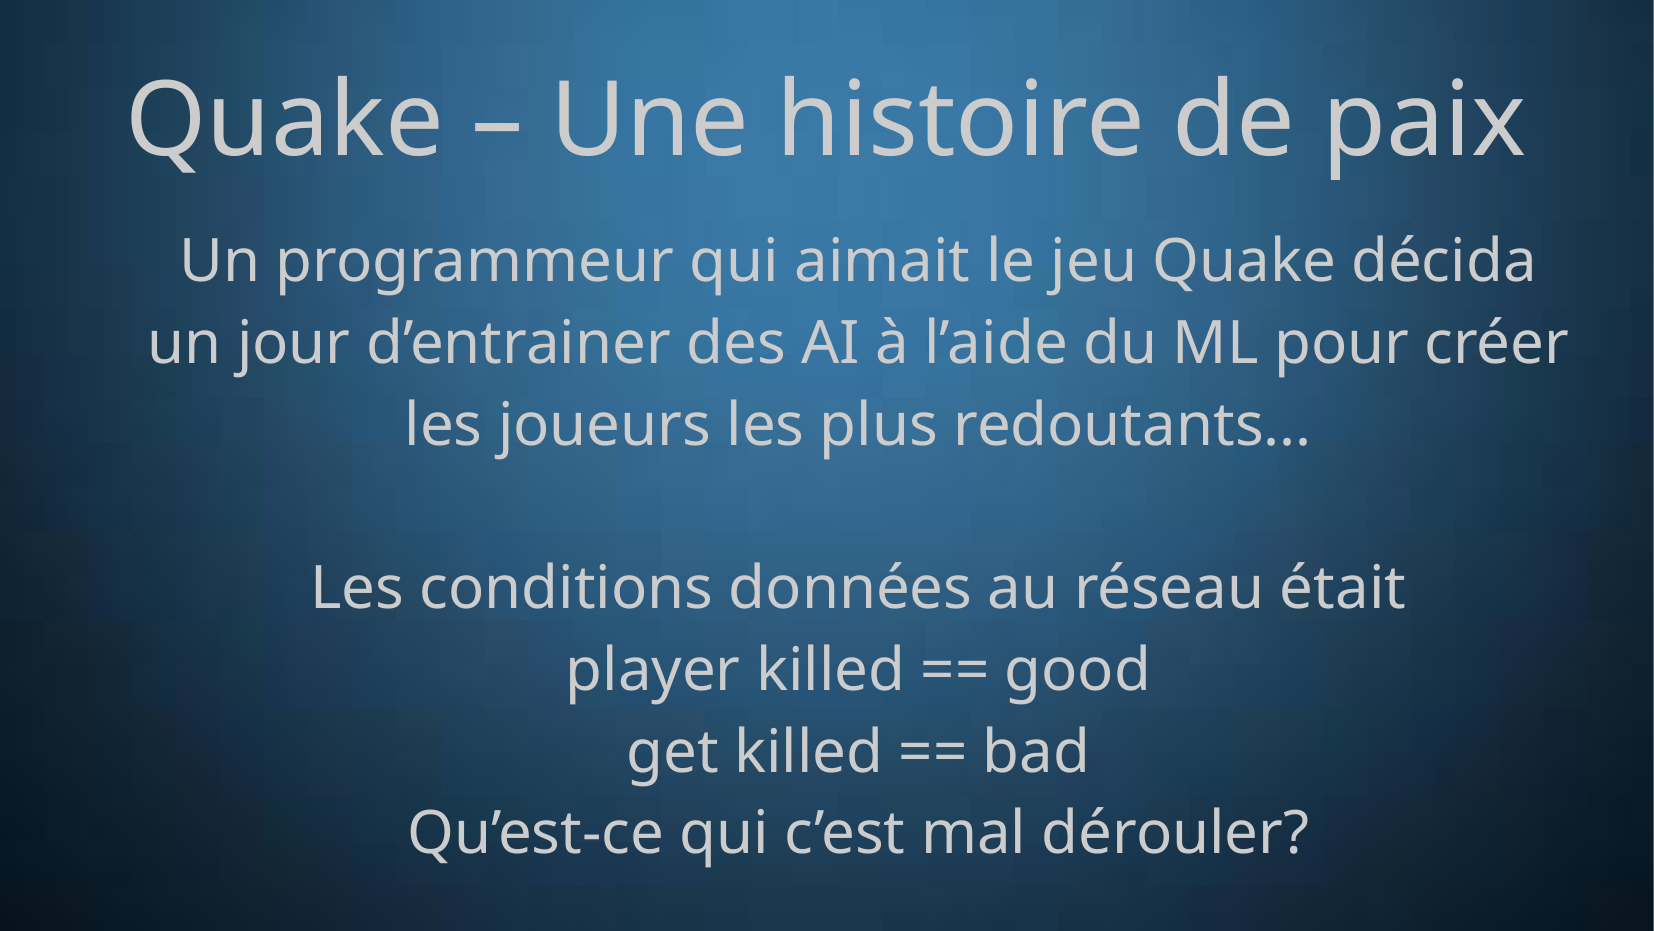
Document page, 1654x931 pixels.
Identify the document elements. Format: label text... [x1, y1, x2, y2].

title Quake – Une histoire de paix [82, 37, 1571, 193]
picture [0, 0, 1654, 931]
list Un programmeur qui aimait le jeu Quake décida un jour d’entrainer des AI à l’aide du ML pour créer les joueurs les plus redoutants... Les conditions données au réseau était player killed == good get killed == bad Qu’est-ce qui c’est mal dérouler? [82, 217, 1571, 886]
